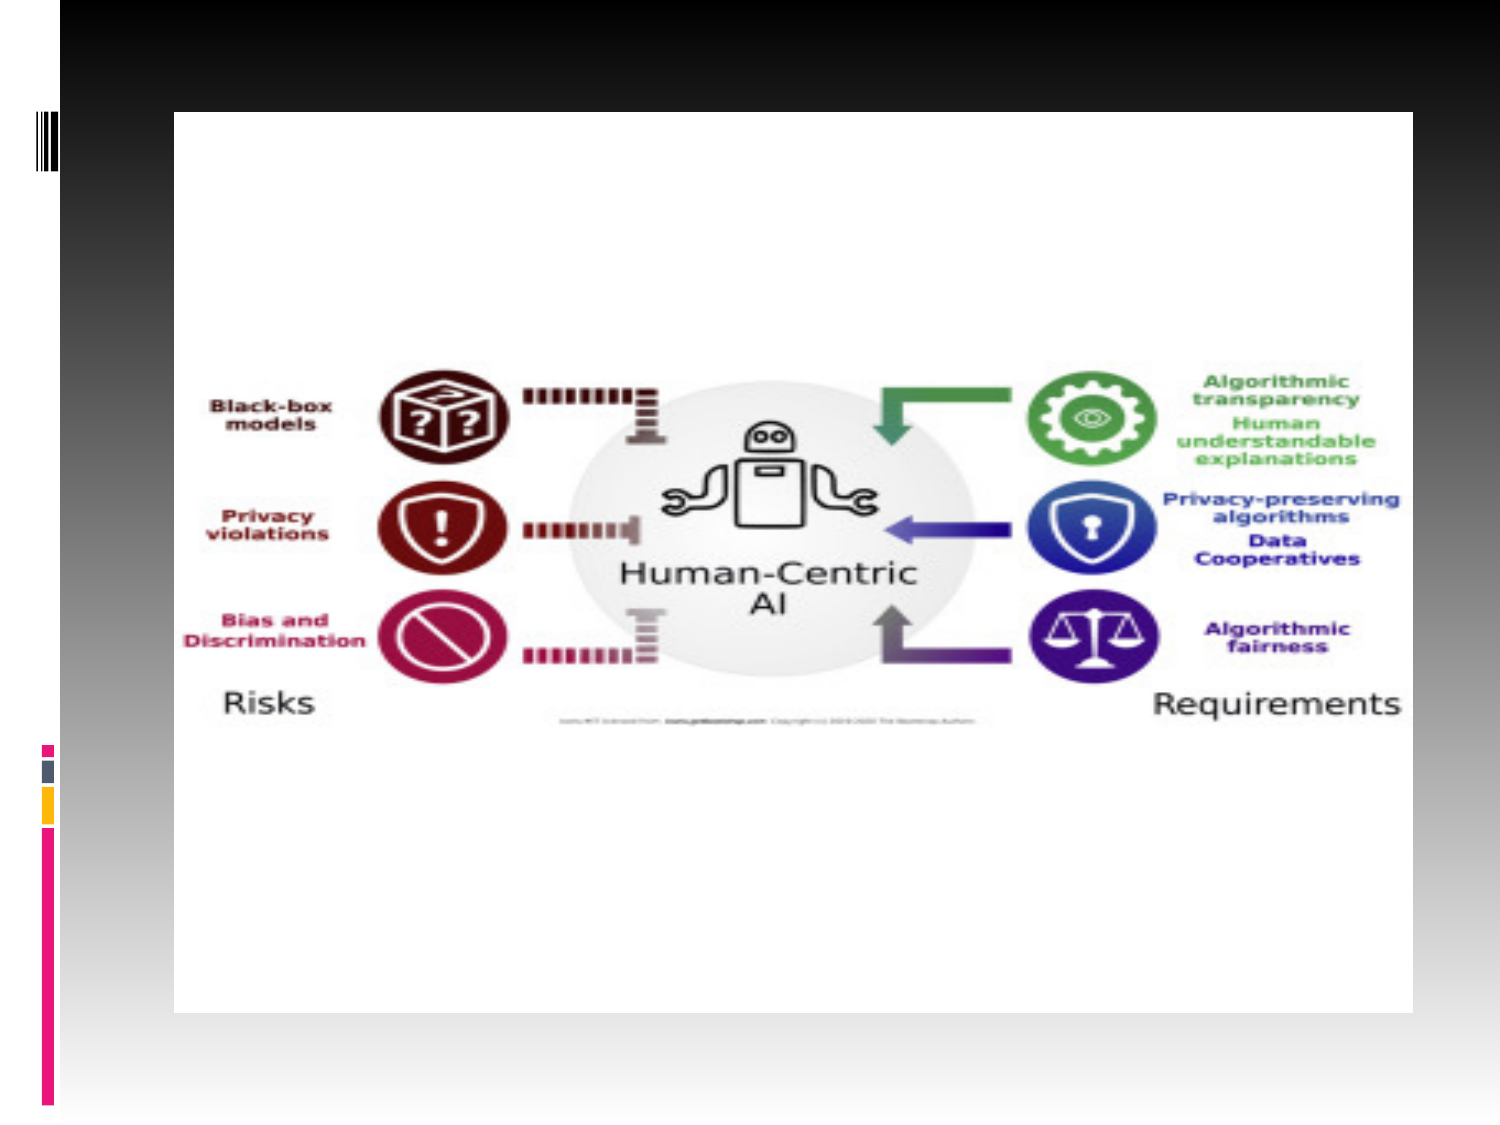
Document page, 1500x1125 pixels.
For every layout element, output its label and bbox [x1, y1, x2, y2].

picture [174, 112, 1413, 1013]
